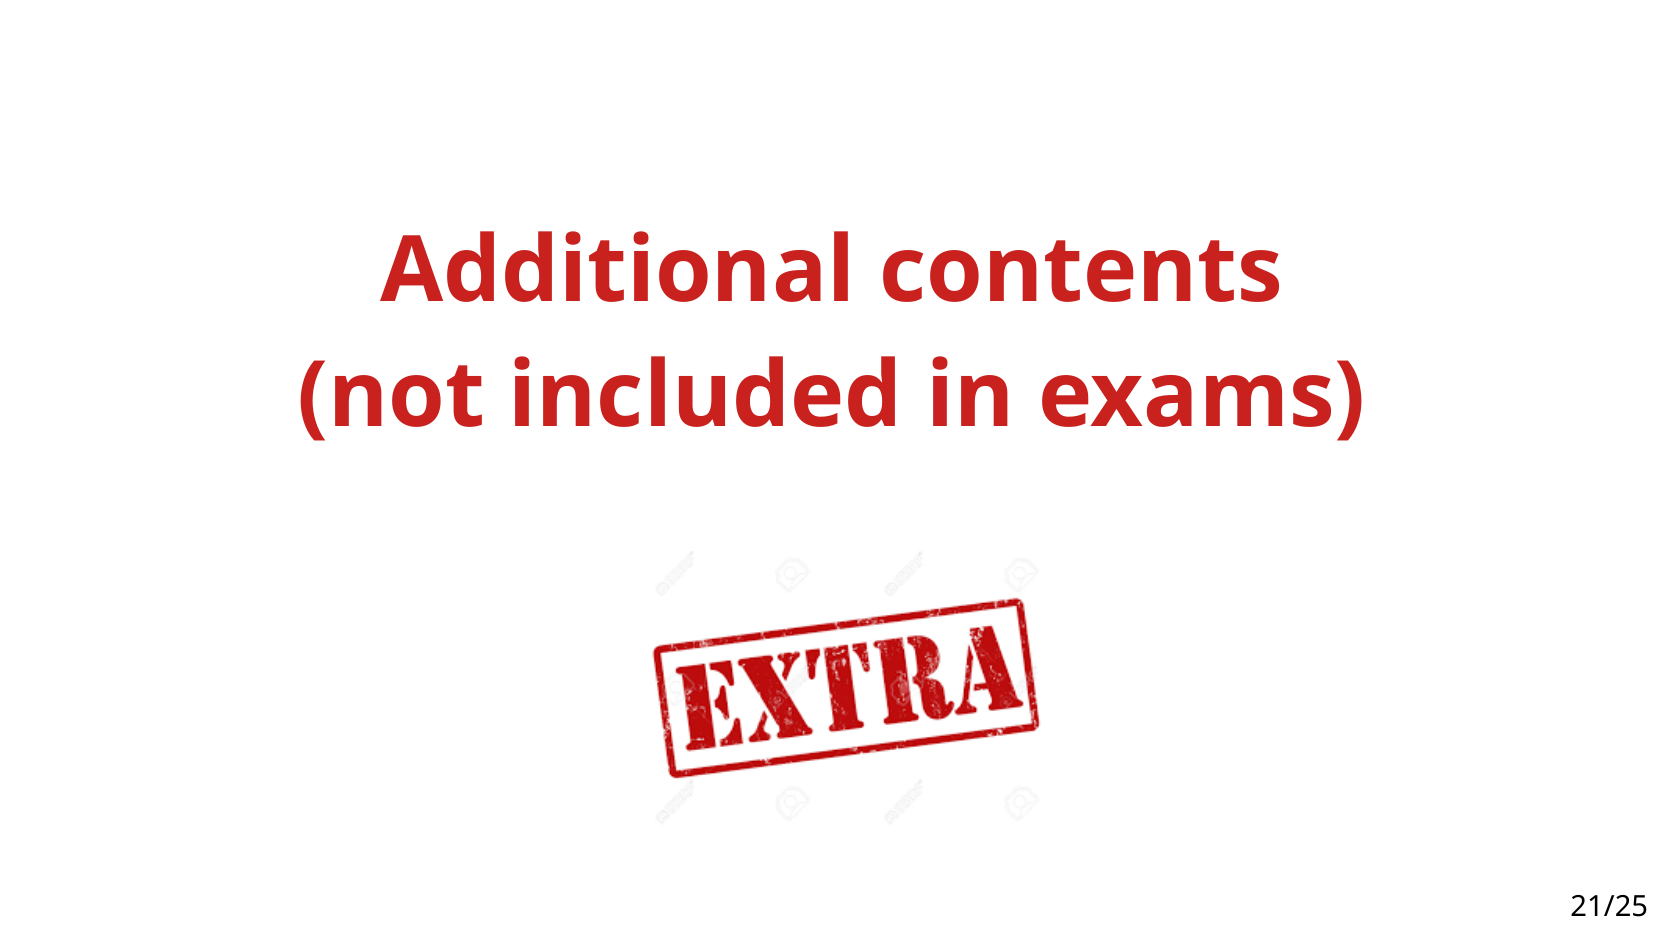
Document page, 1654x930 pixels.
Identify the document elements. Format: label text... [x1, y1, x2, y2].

title Additional contents (not included in exams) [87, 199, 1576, 458]
picture [645, 542, 1050, 847]
